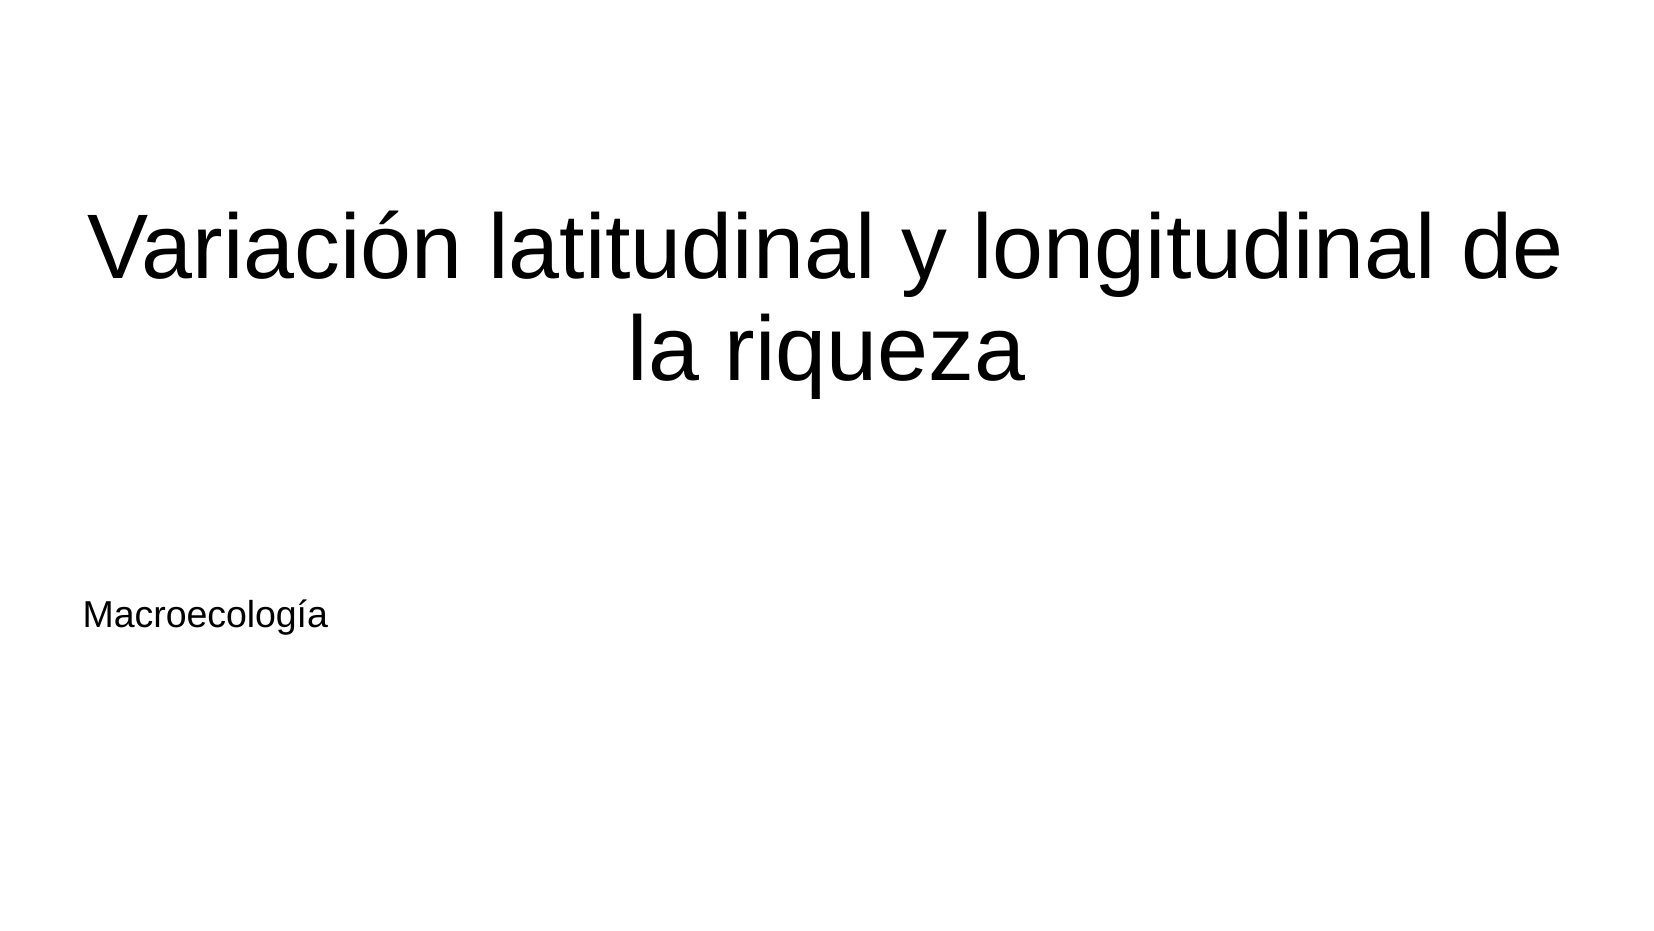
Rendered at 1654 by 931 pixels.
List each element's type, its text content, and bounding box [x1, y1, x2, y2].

subtitle Macroecología [82, 472, 1571, 758]
title Variación latitudinal y longitudinal de la riqueza [82, 195, 1571, 401]
